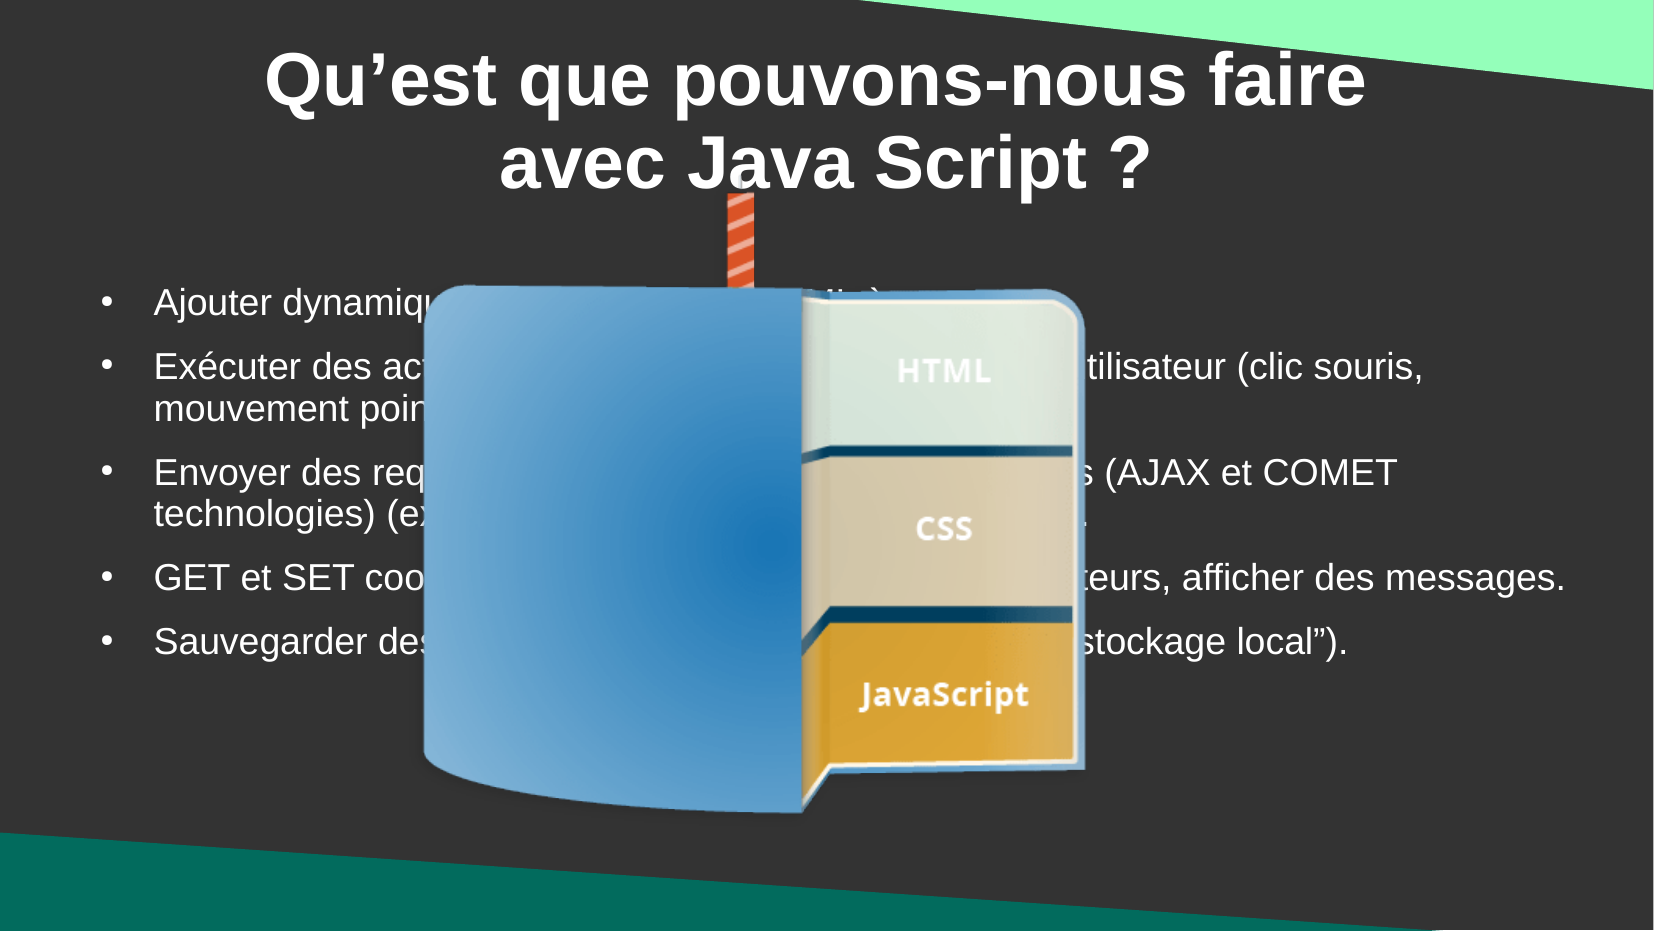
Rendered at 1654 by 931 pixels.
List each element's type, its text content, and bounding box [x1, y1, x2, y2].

list Ajouter dynamiquement du contenu HTML à une page. Exécuter des actions en fonctionne de l’interaction de l’utilisateur (clic souris, mouvement pointeurs, saisi du texte) Envoyer des requêtes à un serveur et traiter les résultats (AJAX et COMET technologies) (ex : récupérer les données MÉTÉO, etc.). GET et SET cookies, proposer des questions aux utilisateurs, afficher des messages. Sauvegarder des données de l’utilisateur (client-side – “stockage local”). [82, 217, 404, 757]
picture [404, 162, 1096, 833]
list Ajouter dynamiquement du contenu HTML à une page. Exécuter des actions en fonctionne de l’interaction de l’utilisateur (clic souris, mouvement pointeurs, saisi du texte) Envoyer des requêtes à un serveur et traiter les résultats (AJAX et COMET technologies) (ex : récupérer les données MÉTÉO, etc.). GET et SET cookies, proposer des questions aux utilisateurs, afficher des messages. Sauvegarder des données de l’utilisateur (client-side – “stockage local”). [1096, 217, 1571, 757]
text_box [858, 0, 1654, 90]
title Qu’est que pouvons-nous faire avec Java Script ? [82, 37, 1571, 206]
